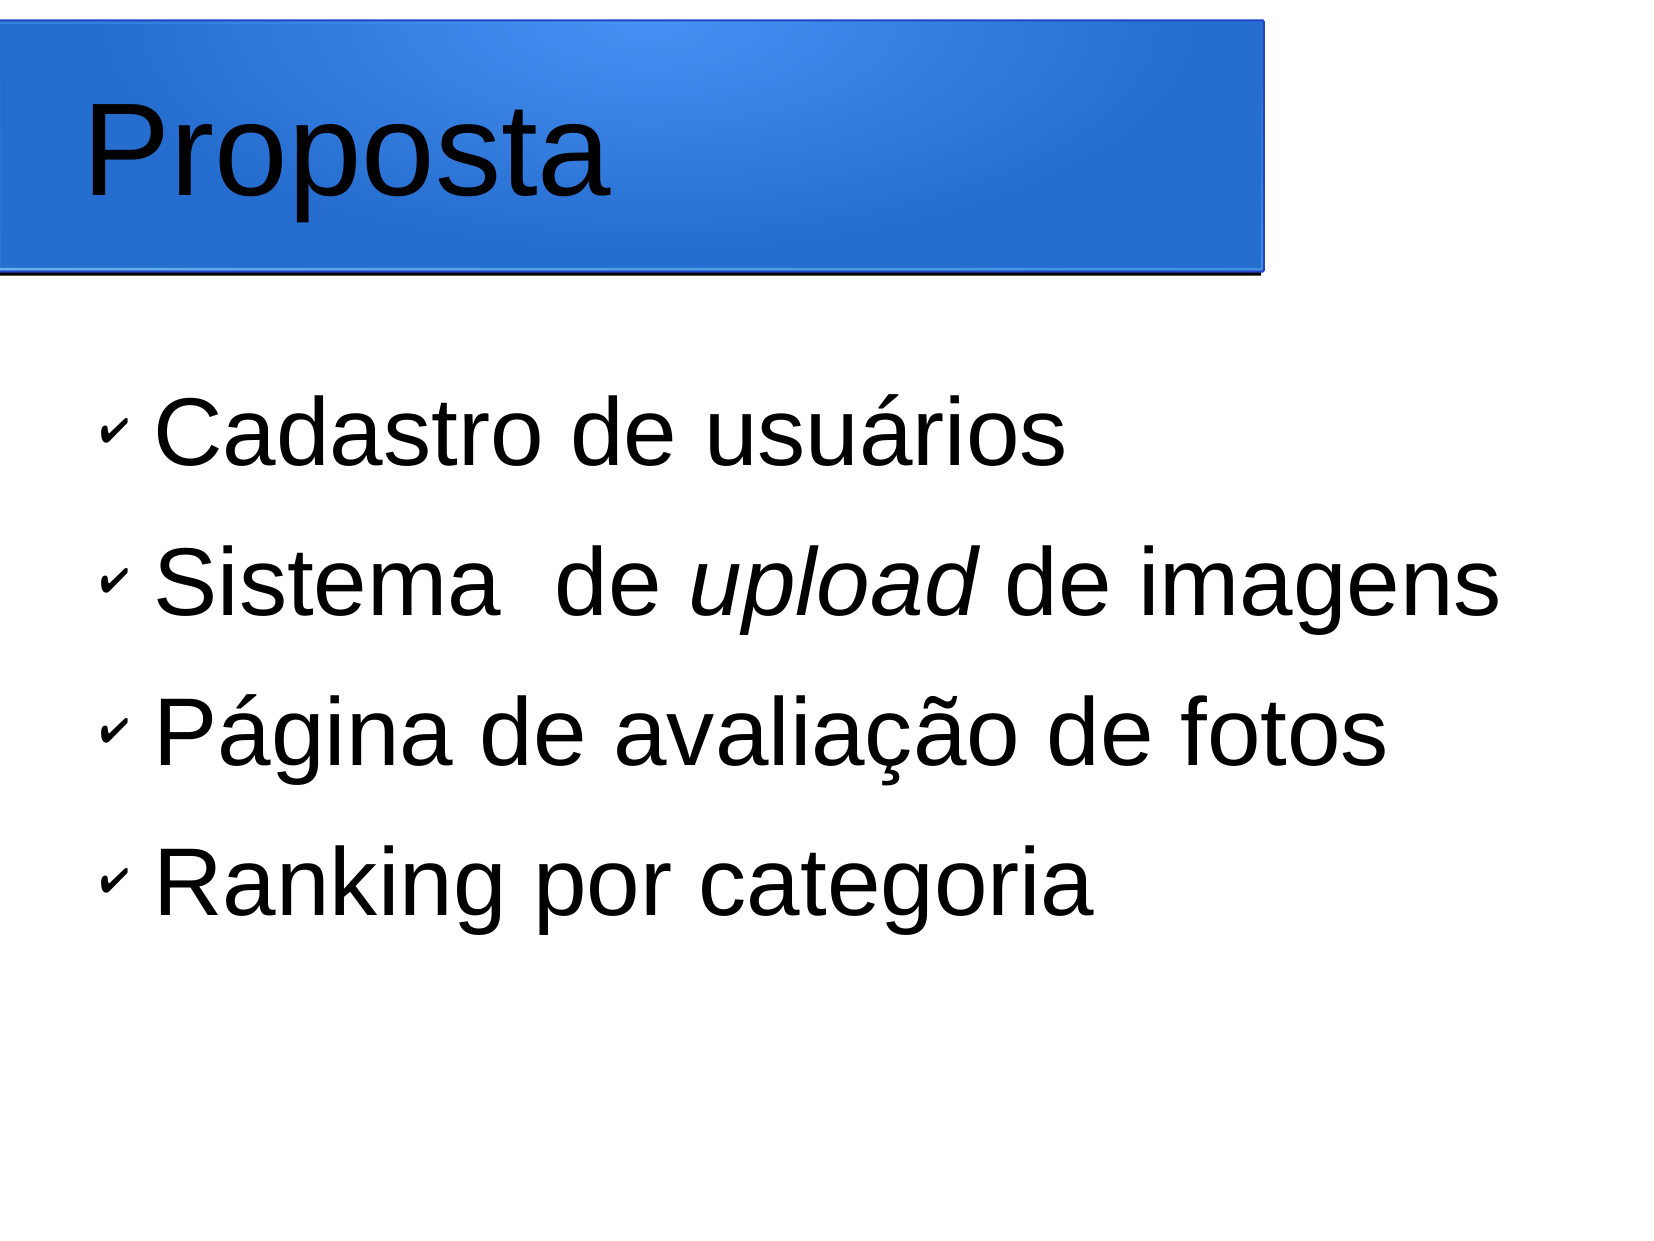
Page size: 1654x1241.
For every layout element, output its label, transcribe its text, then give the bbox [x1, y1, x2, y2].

list Cadastro de usuários Sistema de upload de imagens Página de avaliação de fotos Ranking por categoria [82, 377, 1571, 1098]
title Proposta [82, 47, 1235, 252]
